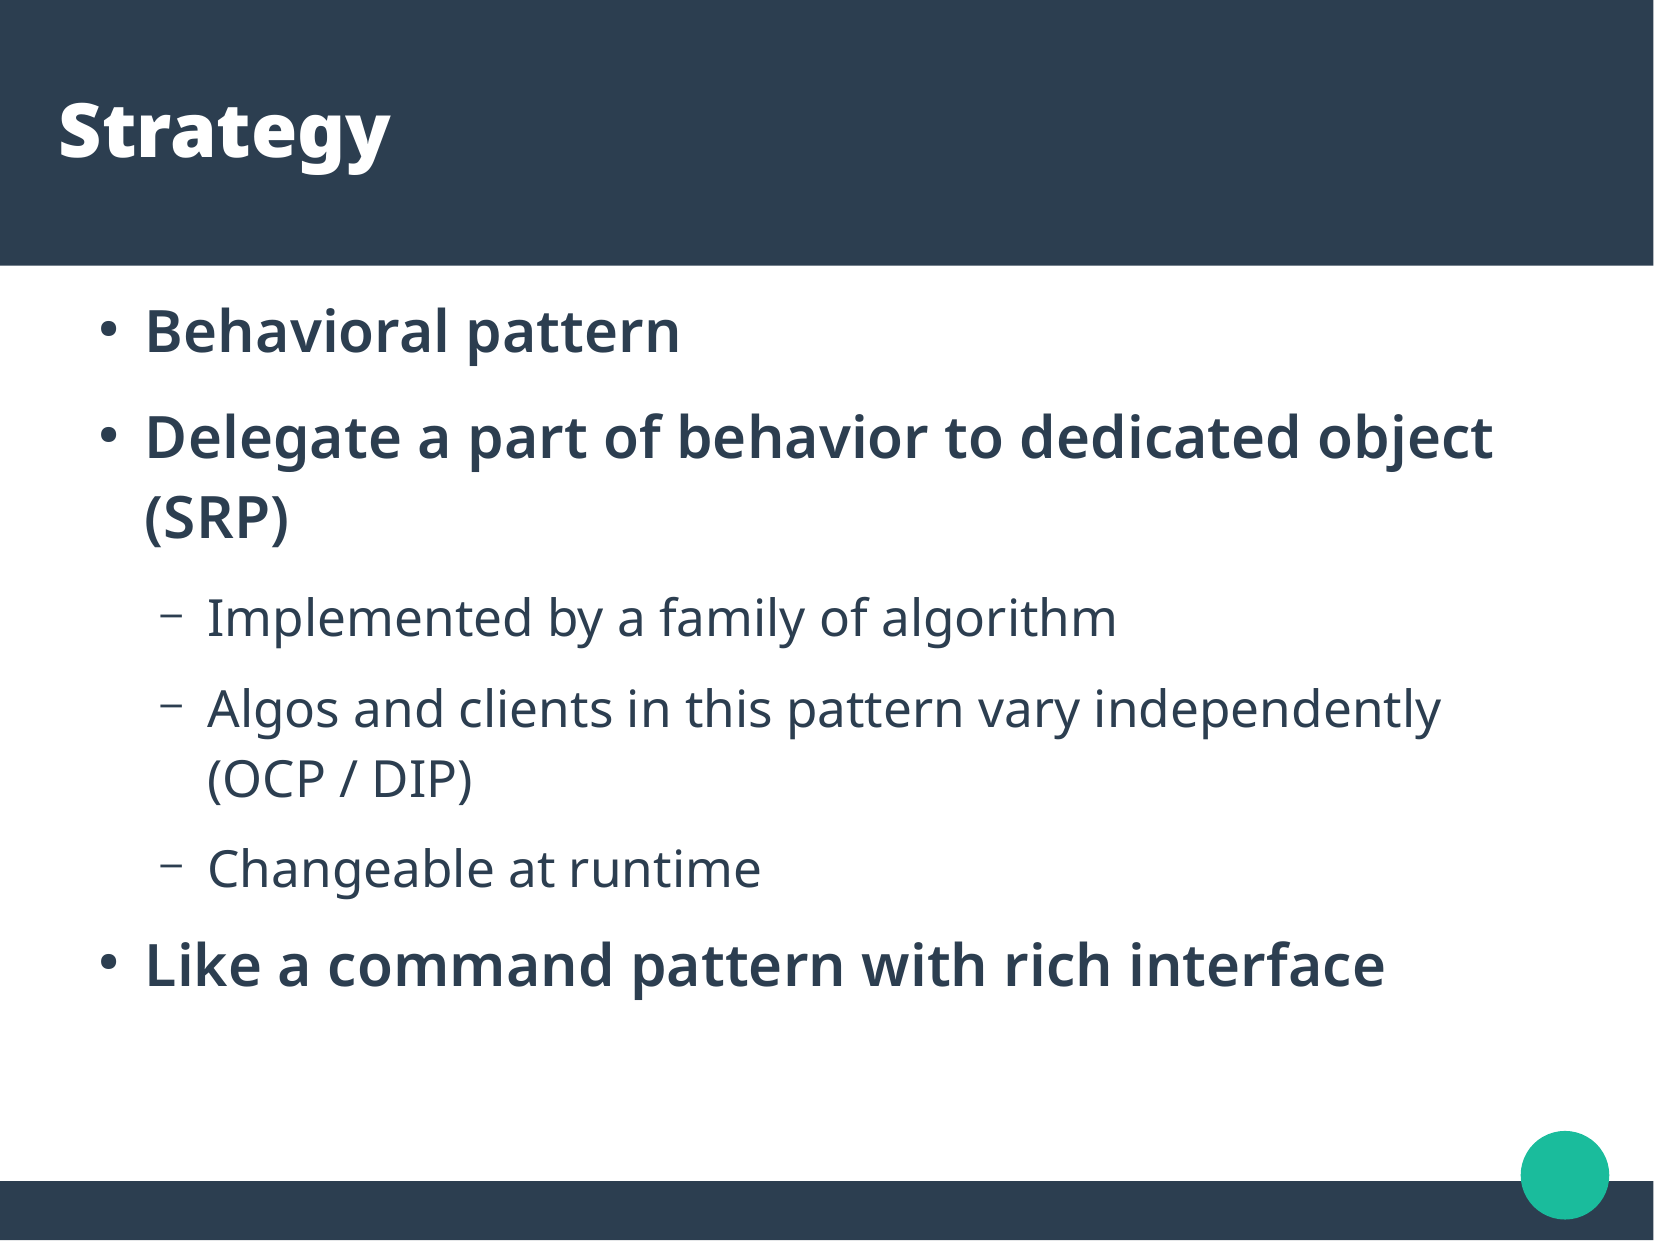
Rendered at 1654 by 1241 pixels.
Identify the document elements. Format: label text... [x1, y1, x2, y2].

list Behavioral pattern Delegate a part of behavior to dedicated object (SRP) Implemented by a family of algorithm Algos and clients in this pattern vary independently (OCP / DIP) Changeable at runtime Like a command pattern with rich interface [82, 290, 1571, 1010]
title Strategy [59, 49, 1595, 207]
